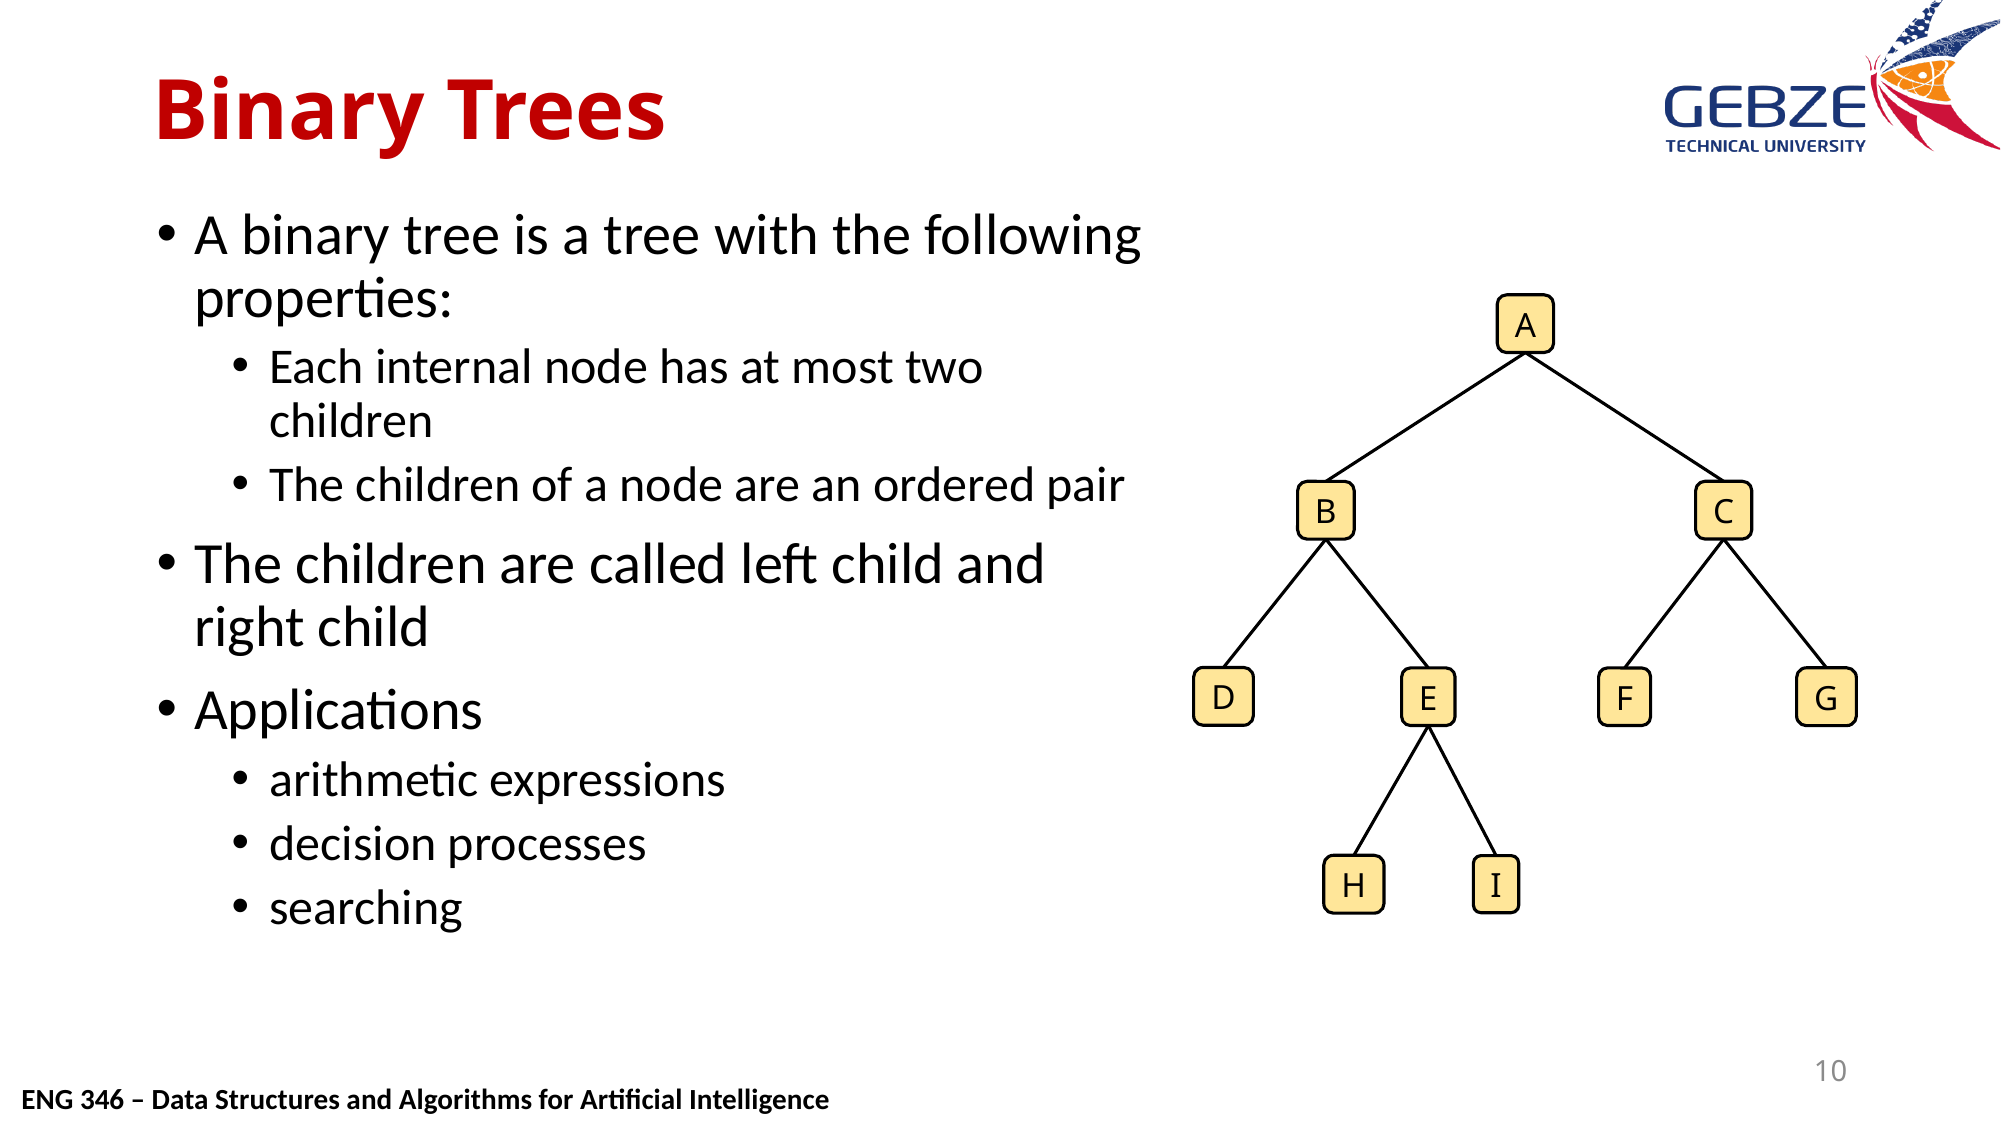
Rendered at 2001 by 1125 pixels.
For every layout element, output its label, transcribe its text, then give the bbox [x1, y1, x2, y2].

picture [1665, 0, 2001, 152]
text_box B [1297, 481, 1355, 540]
list A binary tree is a tree with the following properties: Each internal node has at most two children The children of a node are an ordered pair The children are called left child and right child Applications arithmetic expressions decision processes searching [141, 196, 1162, 1043]
text_box H [1323, 855, 1385, 914]
text_box D [1193, 667, 1254, 726]
text_box E [1401, 667, 1456, 726]
text_box F [1598, 667, 1651, 726]
text_box C [1695, 481, 1752, 540]
text_box A [1497, 294, 1554, 353]
text_box G [1796, 667, 1857, 726]
slide_number <number> [1412, 1042, 1863, 1103]
text_box I [1473, 855, 1519, 913]
title Binary Trees [137, 59, 1863, 166]
